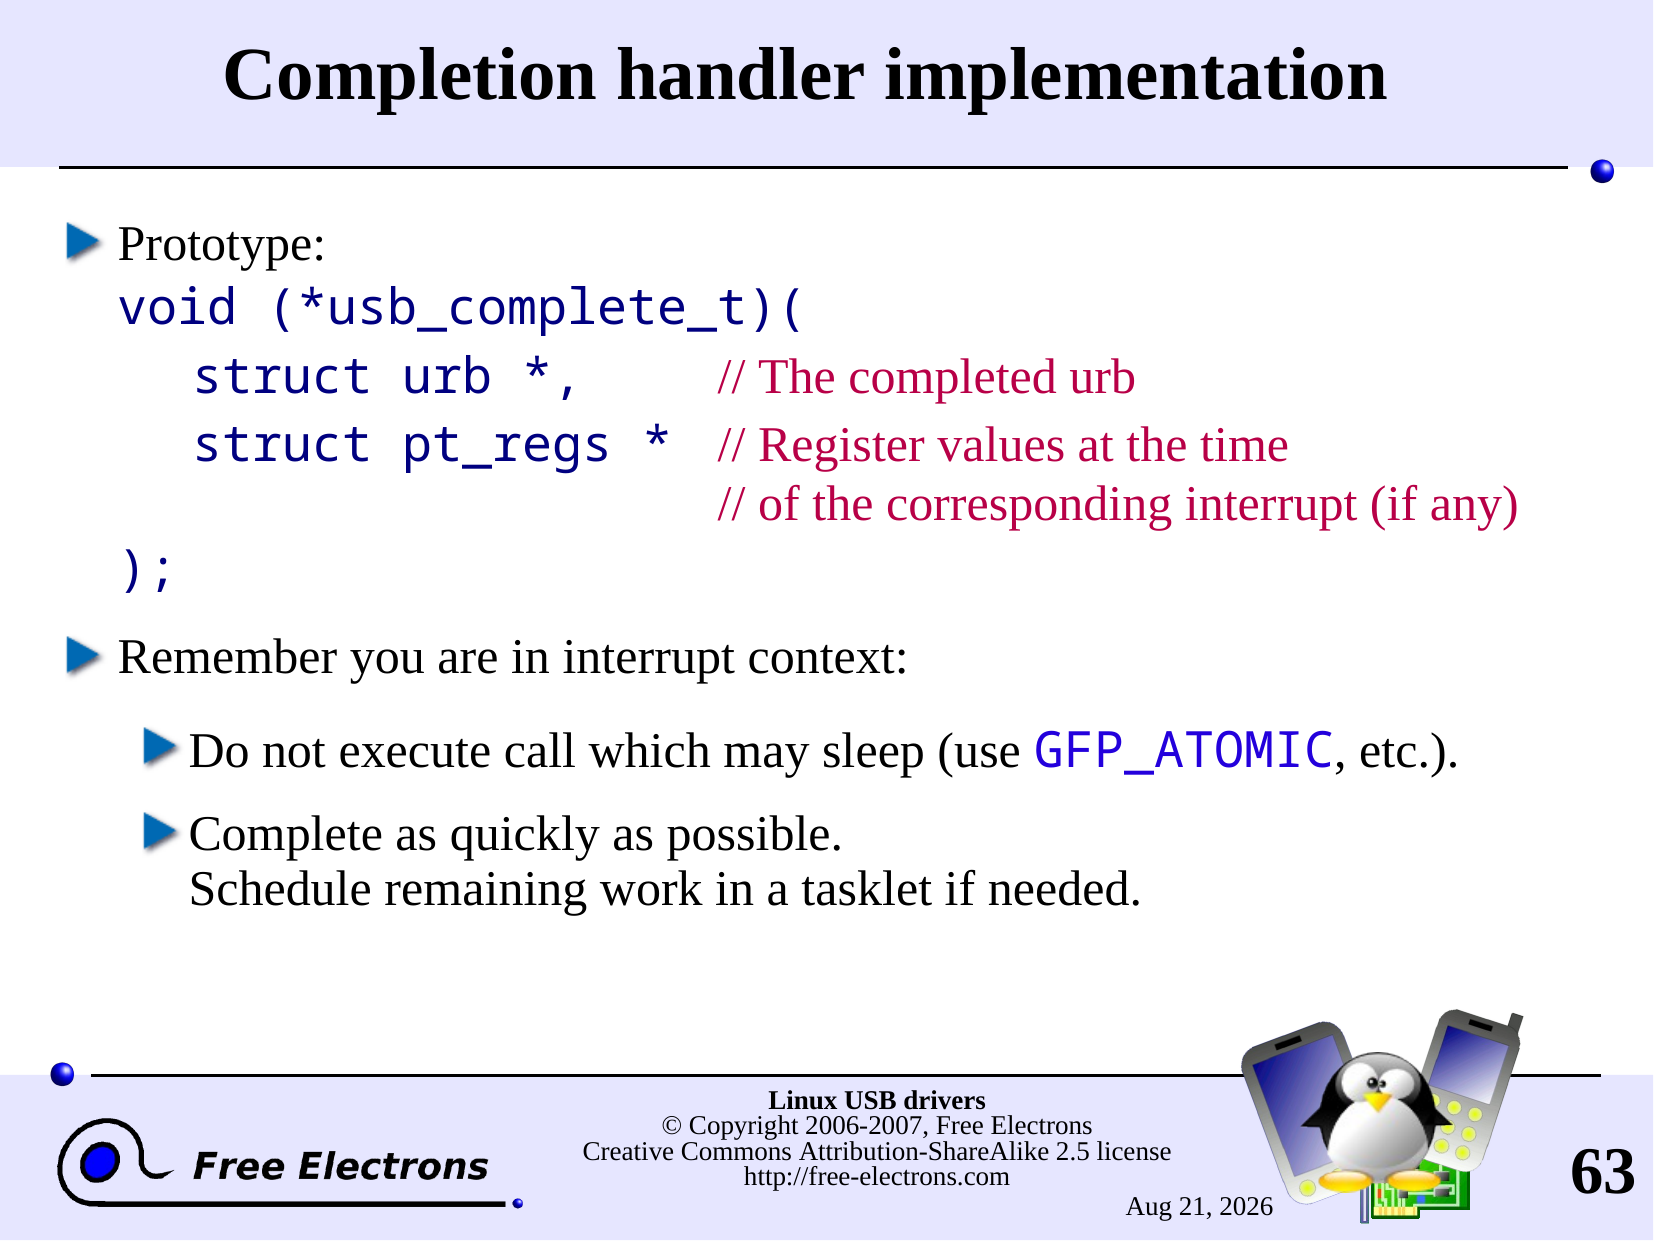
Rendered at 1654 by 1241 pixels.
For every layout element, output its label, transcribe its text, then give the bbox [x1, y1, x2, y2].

picture [50, 1107, 527, 1216]
picture [1231, 1066, 1521, 1241]
list Prototype: void (*usb_complete_t)( struct urb *, // The completed urb struct pt_regs * // Register values at the time // of the corresponding interrupt (if any) ); Remember you are in interrupt context: Do not execute call which may sleep (use GFP_ATOMIC, etc.). Complete as quickly as possible. Schedule remaining work in a tasklet if needed. [46, 216, 1584, 1066]
title Completion handler implementation [60, 25, 1551, 124]
